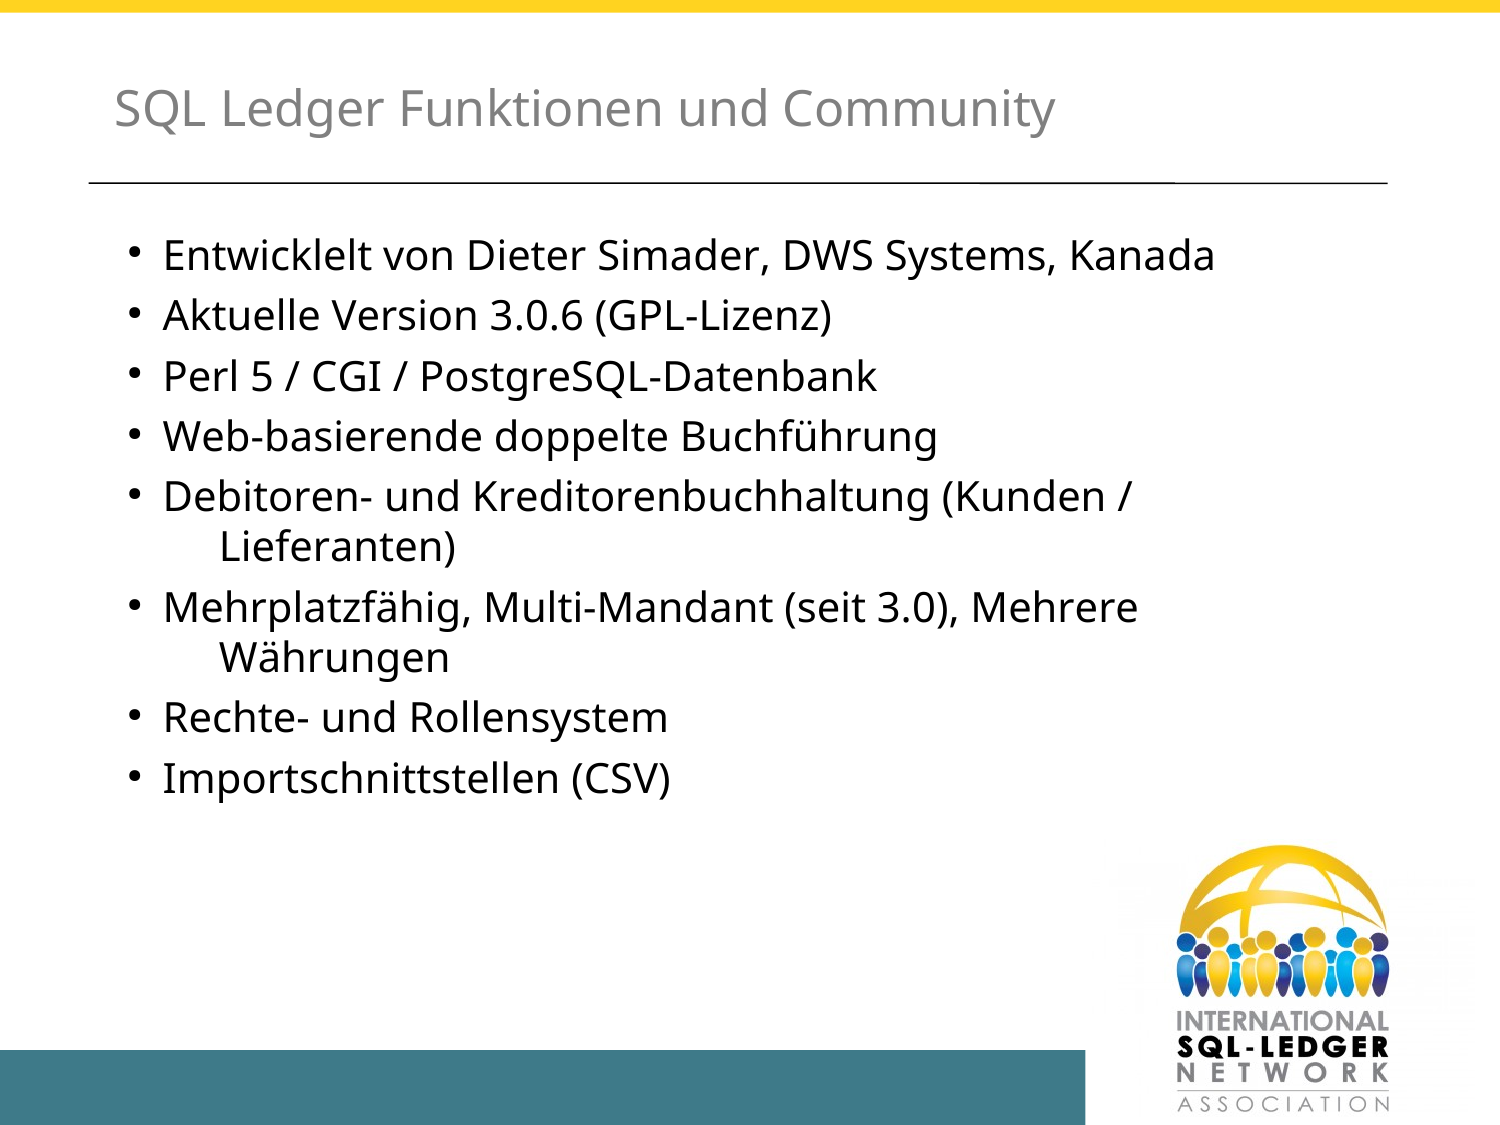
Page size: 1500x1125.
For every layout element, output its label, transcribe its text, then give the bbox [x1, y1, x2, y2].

list Entwicklelt von Dieter Simader, DWS Systems, Kanada Aktuelle Version 3.0.6 (GPL-Lizenz) Perl 5 / CGI / PostgreSQL-Datenbank Web-basierende doppelte Buchführung Debitoren- und Kreditorenbuchhaltung (Kunden / Lieferanten) Mehrplatzfähig, Multi-Mandant (seit 3.0), Mehrere Währungen Rechte- und Rollensystem Importschnittstellen (CSV) [112, 220, 1387, 970]
picture [1092, 839, 1475, 1117]
title SQL Ledger Funktionen und Community [99, 37, 1387, 177]
